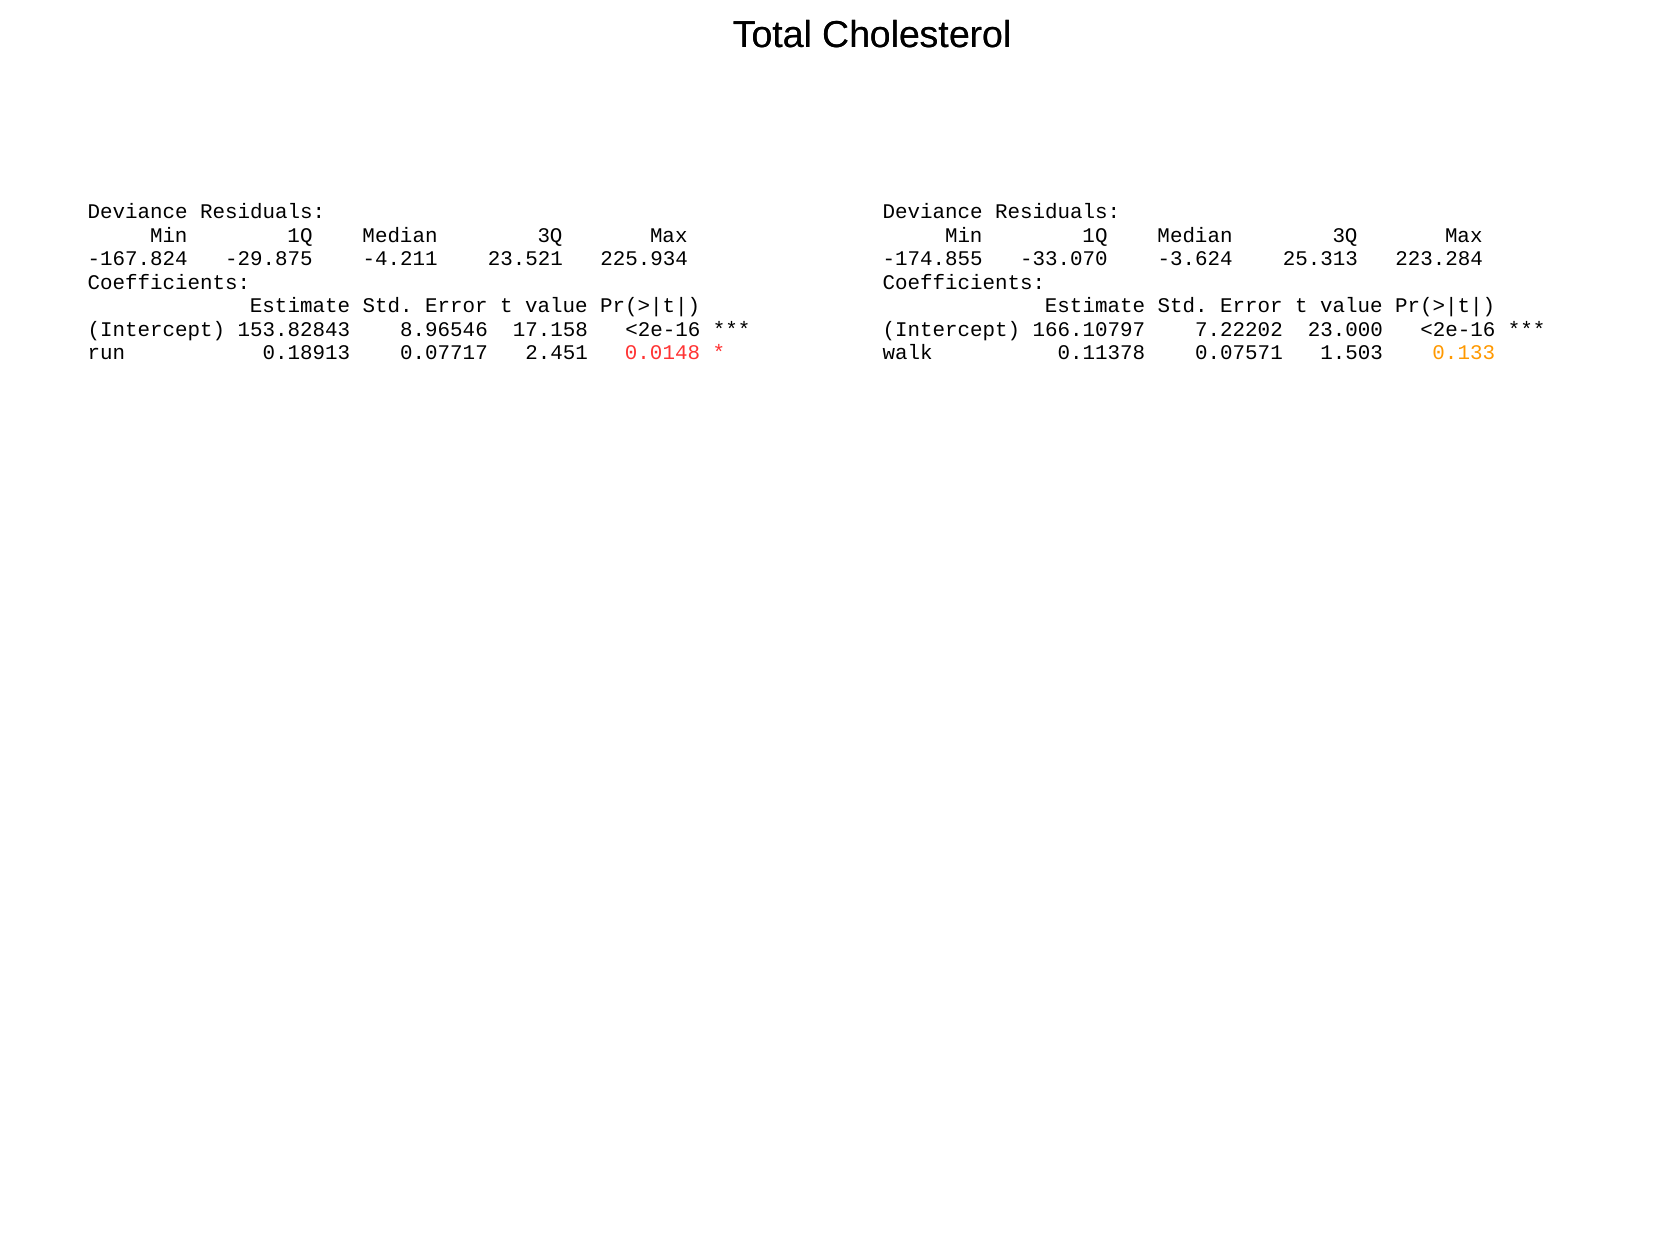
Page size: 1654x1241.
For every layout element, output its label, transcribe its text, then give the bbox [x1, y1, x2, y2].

text_box Deviance Residuals: Min 1Q Median 3Q Max -174.855 -33.070 -3.624 25.313 223.284 Coefficients: Estimate Std. Error t value Pr(>|t|) (Intercept) 166.10797 7.22202 23.000 <2e-16 *** walk 0.11378 0.07571 1.503 0.133 [867, 193, 1561, 376]
text_box Deviance Residuals: Min 1Q Median 3Q Max -167.824 -29.875 -4.211 23.521 225.934 Coefficients: Estimate Std. Error t value Pr(>|t|) (Intercept) 153.82843 8.96546 17.158 <2e-16 *** run 0.18913 0.07717 2.451 0.0148 * [72, 193, 766, 376]
text_box Total Cholesterol [360, 6, 1396, 64]
